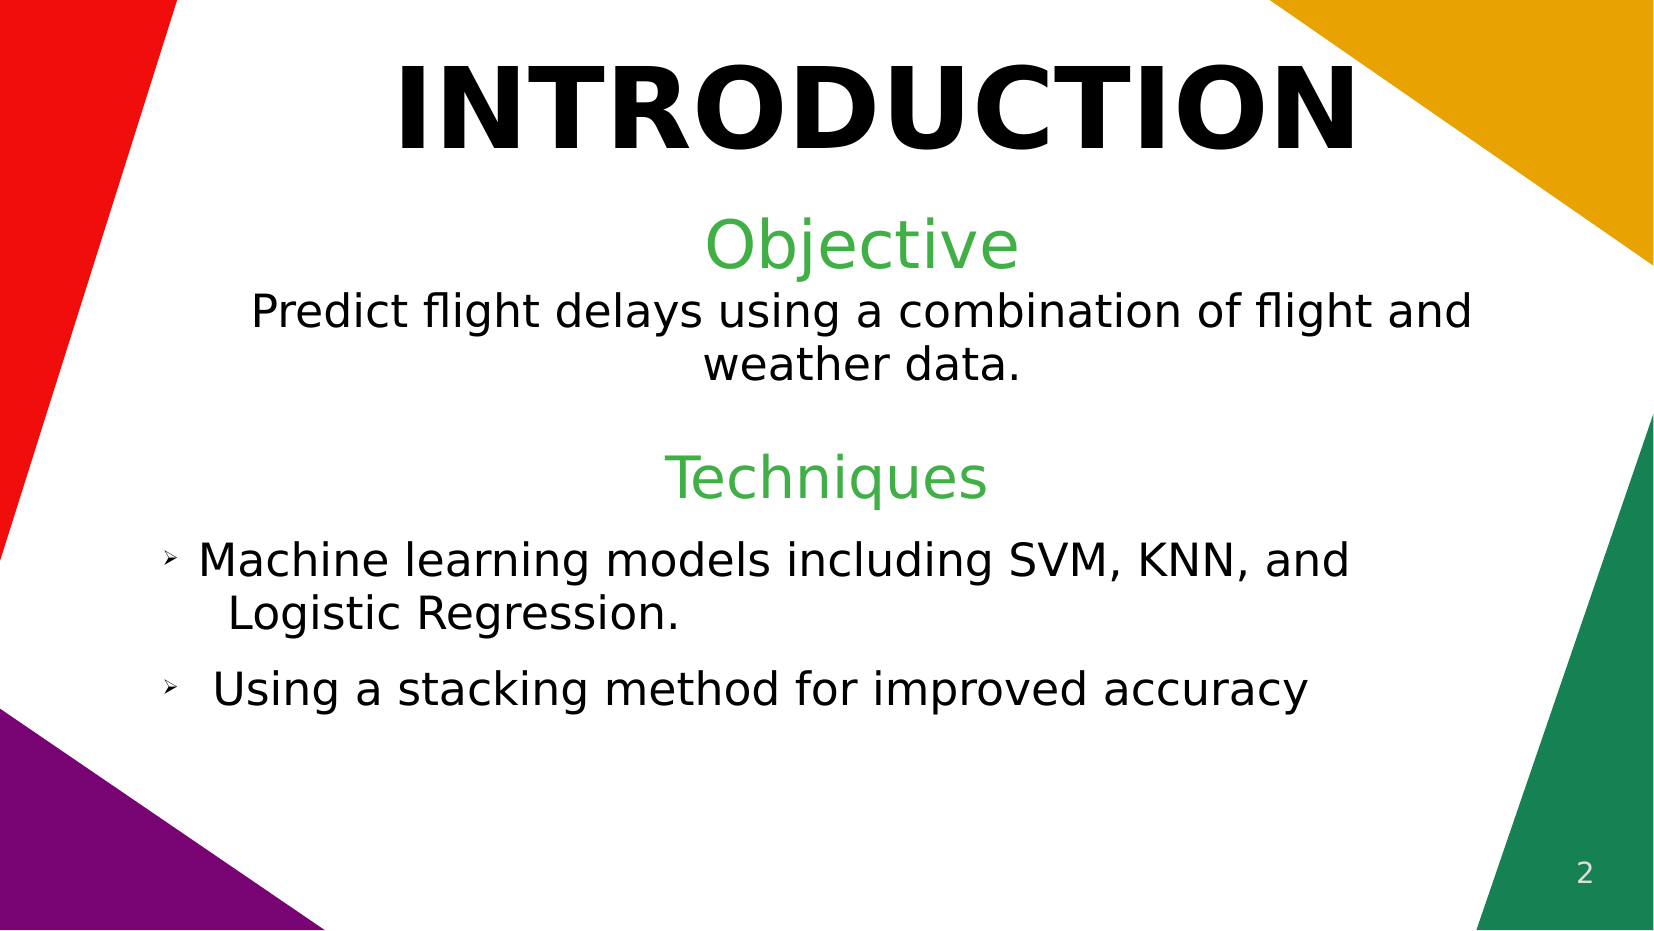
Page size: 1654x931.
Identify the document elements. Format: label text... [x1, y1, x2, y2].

title INTRODUCTION [147, 43, 1565, 248]
list Objective Predict flight delays using a combination of flight and weather data. Techniques Machine learning models including SVM, KNN, and Logistic Regression. Using a stacking method for improved accuracy [118, 206, 1536, 798]
